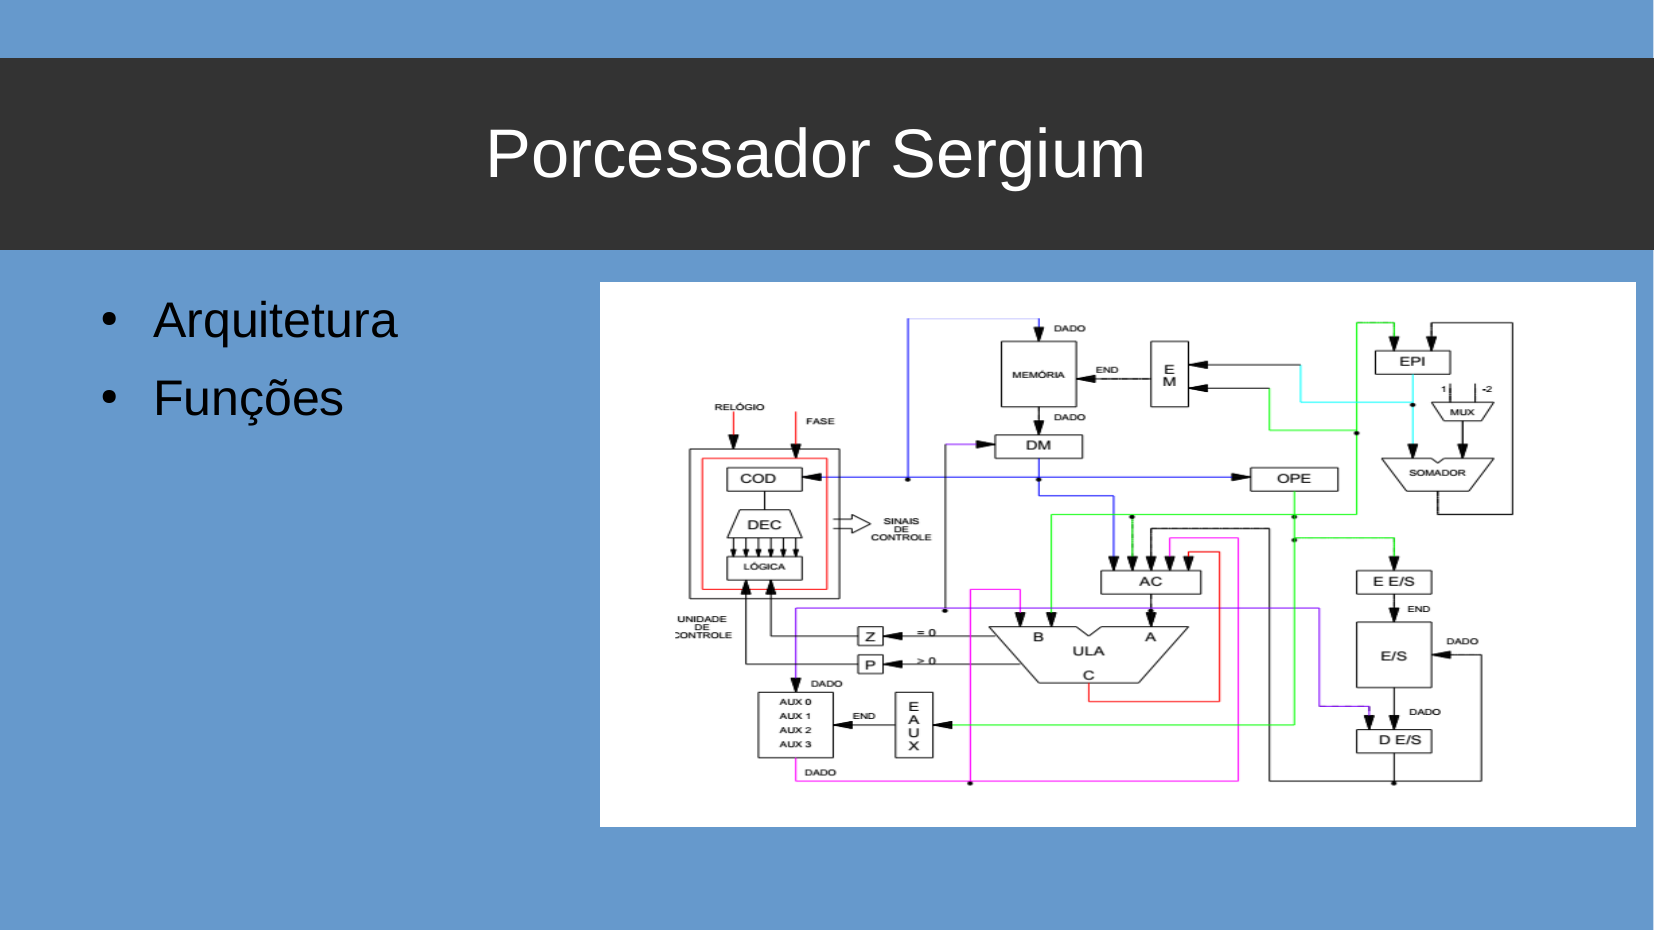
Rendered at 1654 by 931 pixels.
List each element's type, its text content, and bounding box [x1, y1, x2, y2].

text_box [0, 58, 1654, 250]
list Arquitetura Funções [82, 292, 1571, 889]
title Porcessador Sergium [72, 69, 1561, 239]
picture [600, 282, 1636, 827]
